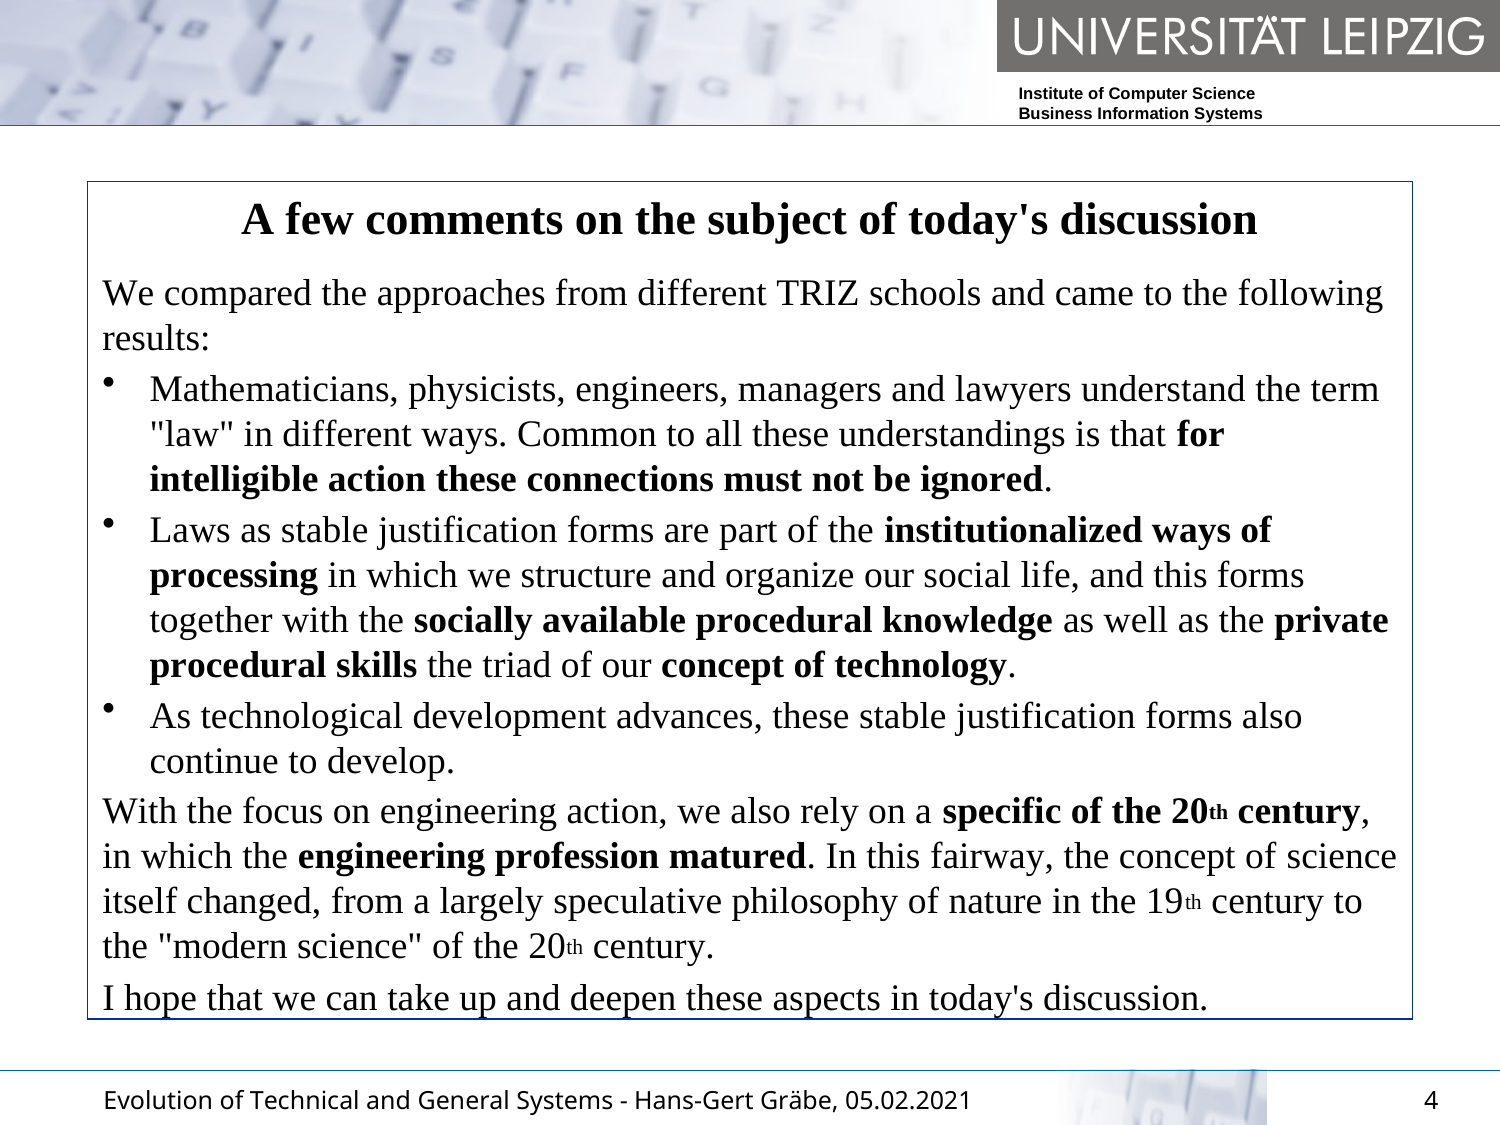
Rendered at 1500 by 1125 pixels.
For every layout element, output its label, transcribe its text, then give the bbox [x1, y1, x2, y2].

text_box A few comments on the subject of today's discussion We compared the approaches from different TRIZ schools and came to the following results: Mathematicians, physicists, engineers, managers and lawyers understand the term "law" in different ways. Common to all these understandings is that for intelligible action these connections must not be ignored. Laws as stable justification forms are part of the institutionalized ways of processing in which we structure and organize our social life, and this forms together with the socially available procedural knowledge as well as the private procedural skills the triad of our concept of technology. As technological development advances, these stable justification forms also continue to develop. With the focus on engineering action, we also rely on a specific of the 20th century, in which the engineering profession matured. In this fairway, the concept of science itself changed, from a largely speculative philosophy of nature in the 19th century to the "modern science" of the 20th century. I hope that we can take up and deepen these aspects in today's discussion. [87, 181, 1413, 1020]
picture [1057, 1071, 1267, 1125]
picture [0, 0, 1500, 125]
